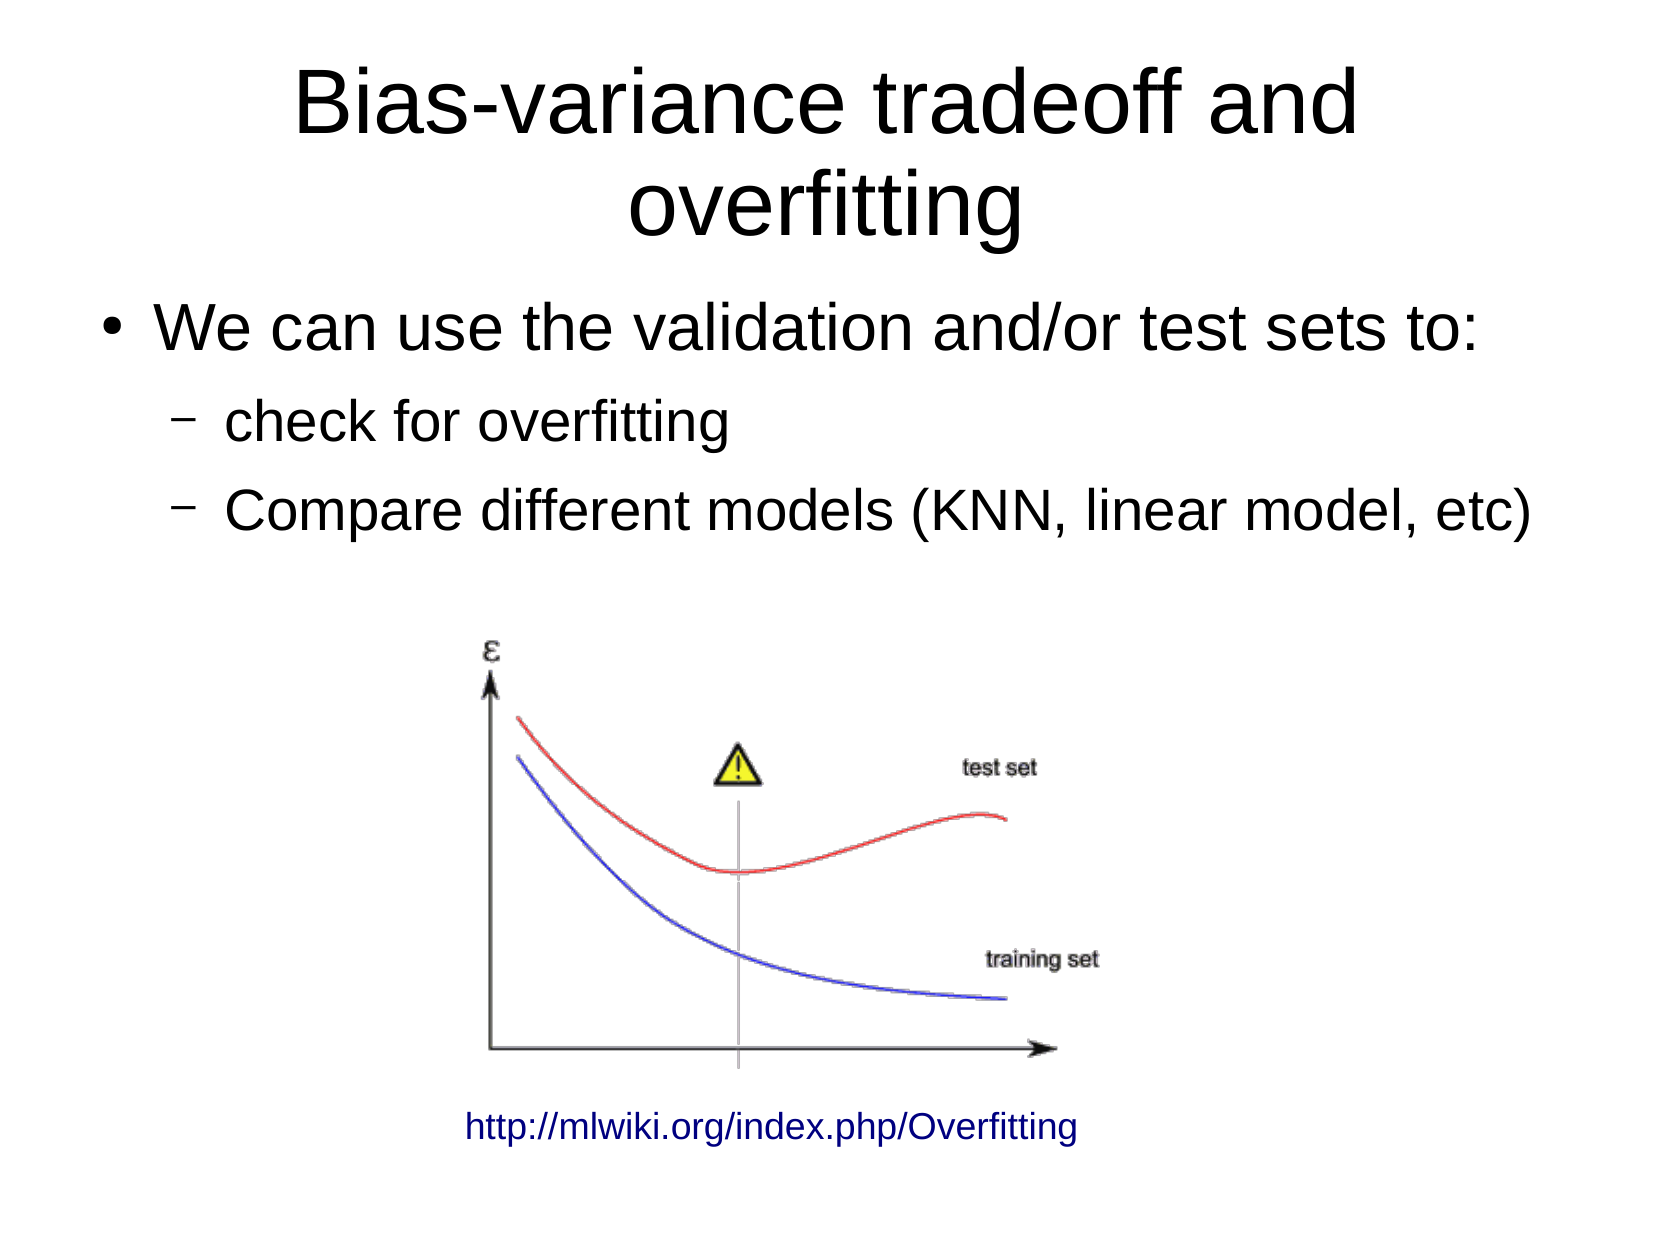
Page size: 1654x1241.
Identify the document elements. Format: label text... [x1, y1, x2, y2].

list We can use the validation and/or test sets to: check for overfitting Compare different models (KNN, linear model, etc) [82, 290, 1571, 1010]
picture [465, 630, 1111, 1081]
title Bias-variance tradeoff and overfitting [82, 49, 1571, 257]
text_box http://mlwiki.org/index.php/Overfitting [450, 1098, 1094, 1156]
